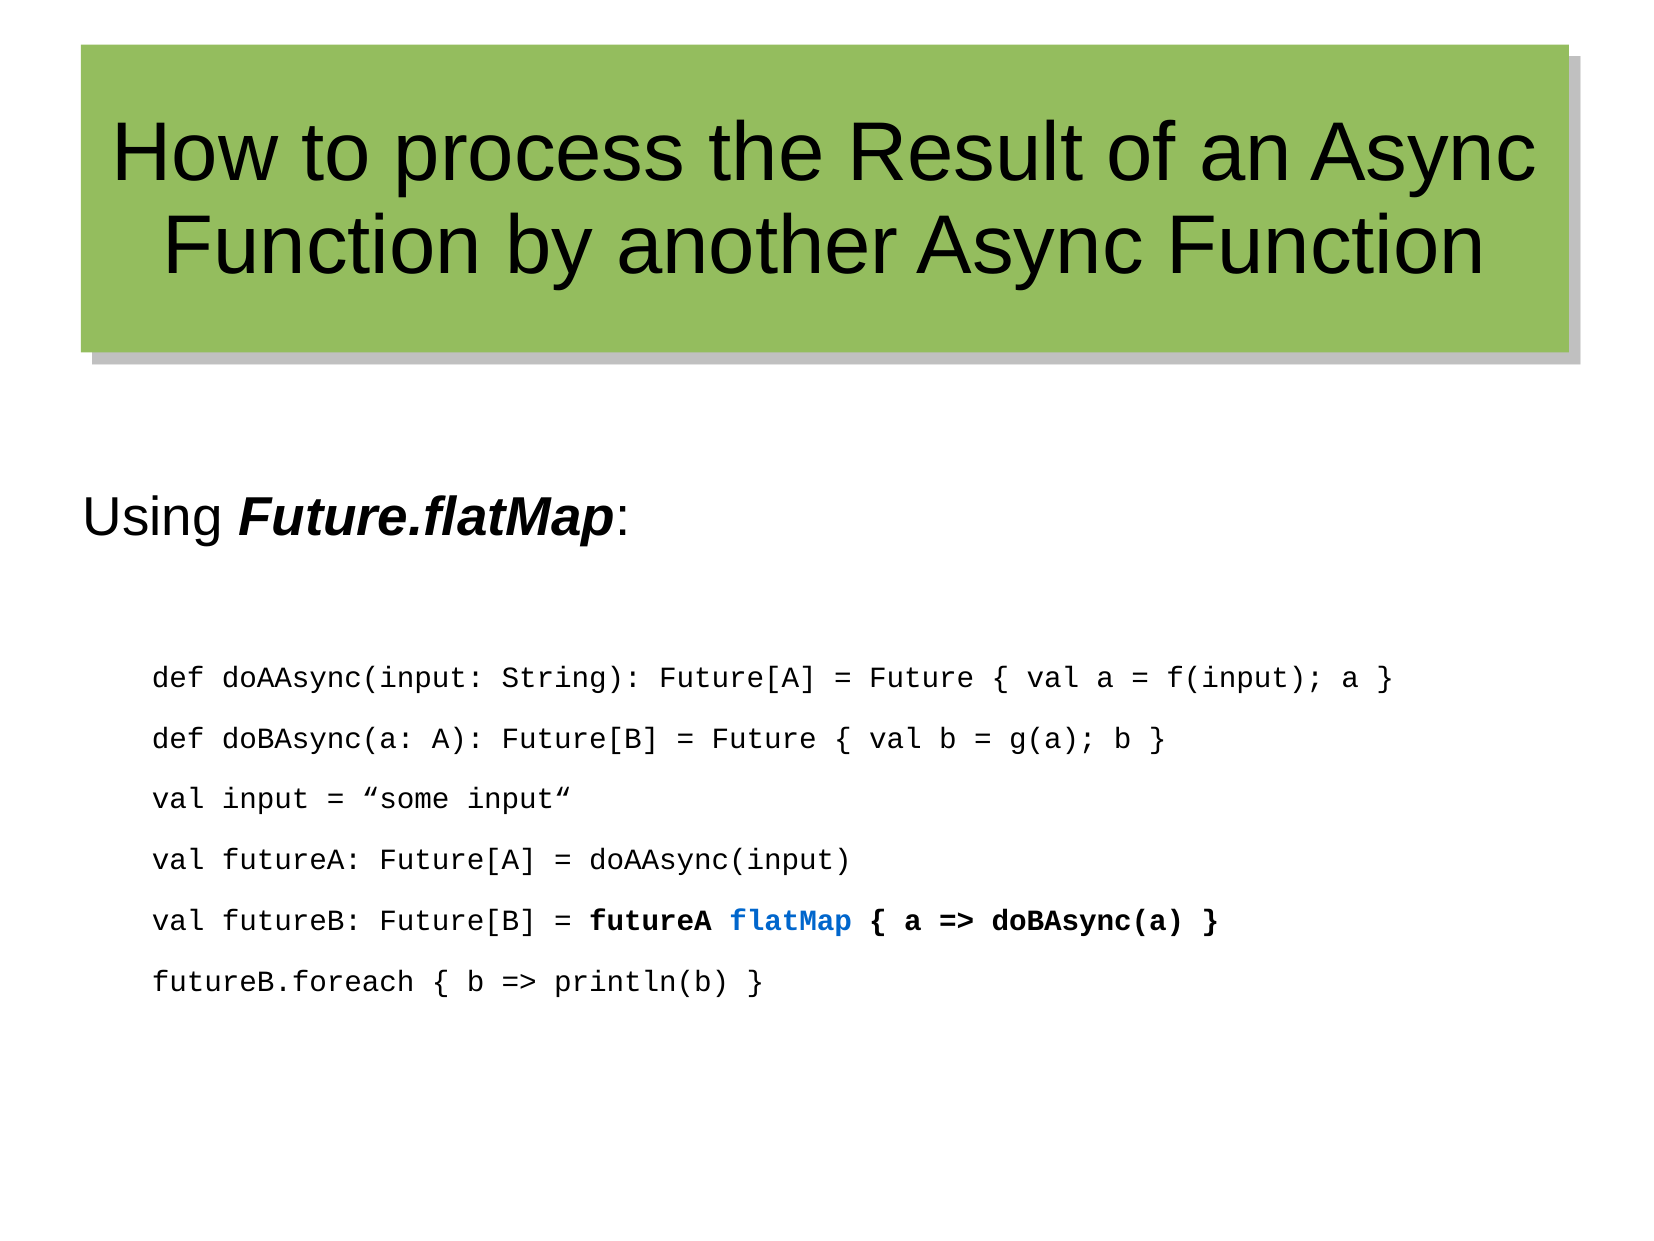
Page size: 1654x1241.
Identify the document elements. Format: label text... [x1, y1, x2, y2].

list Using Future.flatMap: def doAAsync(input: String): Future[A] = Future { val a = f(input); a } def doBAsync(a: A): Future[B] = Future { val b = g(a); b } val input = “some input“ val futureA: Future[A] = doAAsync(input) val futureB: Future[B] = futureA flatMap { a => doBAsync(a) } futureB.foreach { b => println(b) } [82, 290, 1571, 1010]
title How to process the Result of an Async Function by another Async Function [80, 44, 1569, 353]
